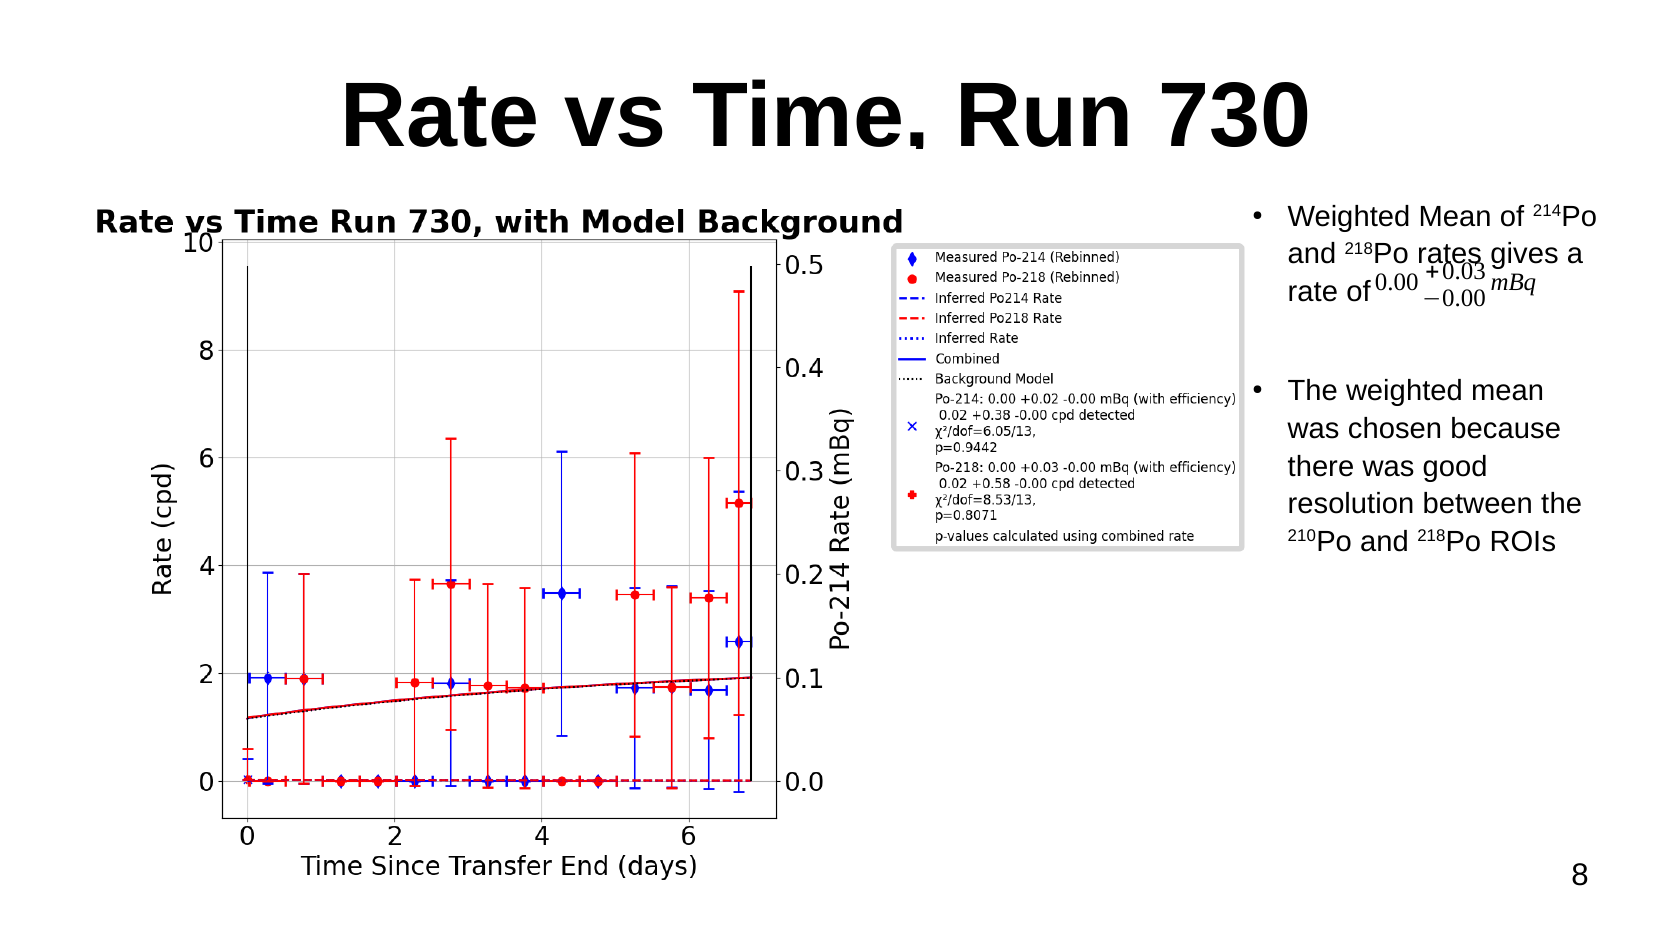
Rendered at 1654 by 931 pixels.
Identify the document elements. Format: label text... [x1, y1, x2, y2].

picture [37, 149, 1515, 901]
text_box Weighted Mean of 214Po and 218Po rates gives a rate of The weighted mean was chosen because there was good resolution between the 210Po and 218Po ROIs [1237, 187, 1613, 901]
chart [1374, 262, 1538, 314]
title Rate vs Time, Run 730 [82, 37, 1571, 187]
